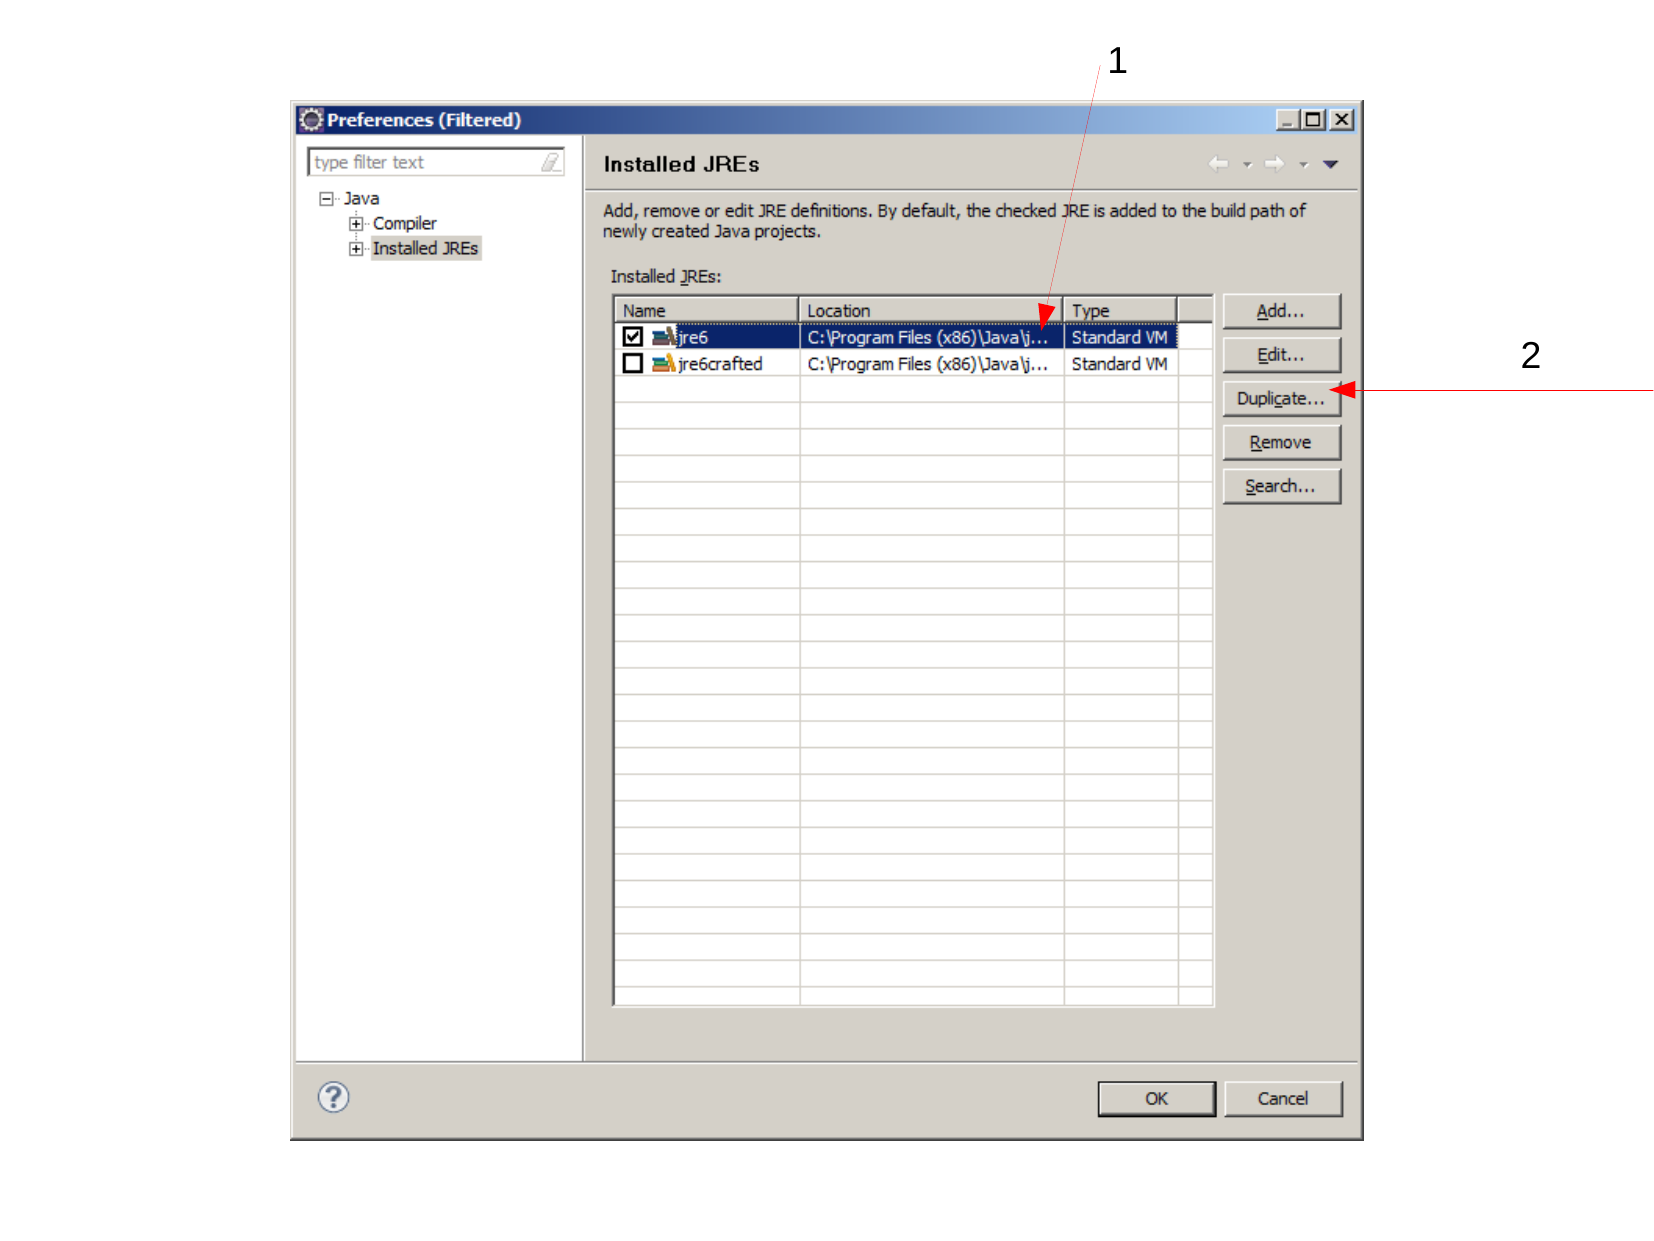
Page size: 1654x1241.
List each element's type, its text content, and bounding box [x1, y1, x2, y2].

text_box 2 [1505, 326, 1595, 384]
picture [290, 100, 1364, 1141]
text_box 1 [1092, 31, 1182, 89]
